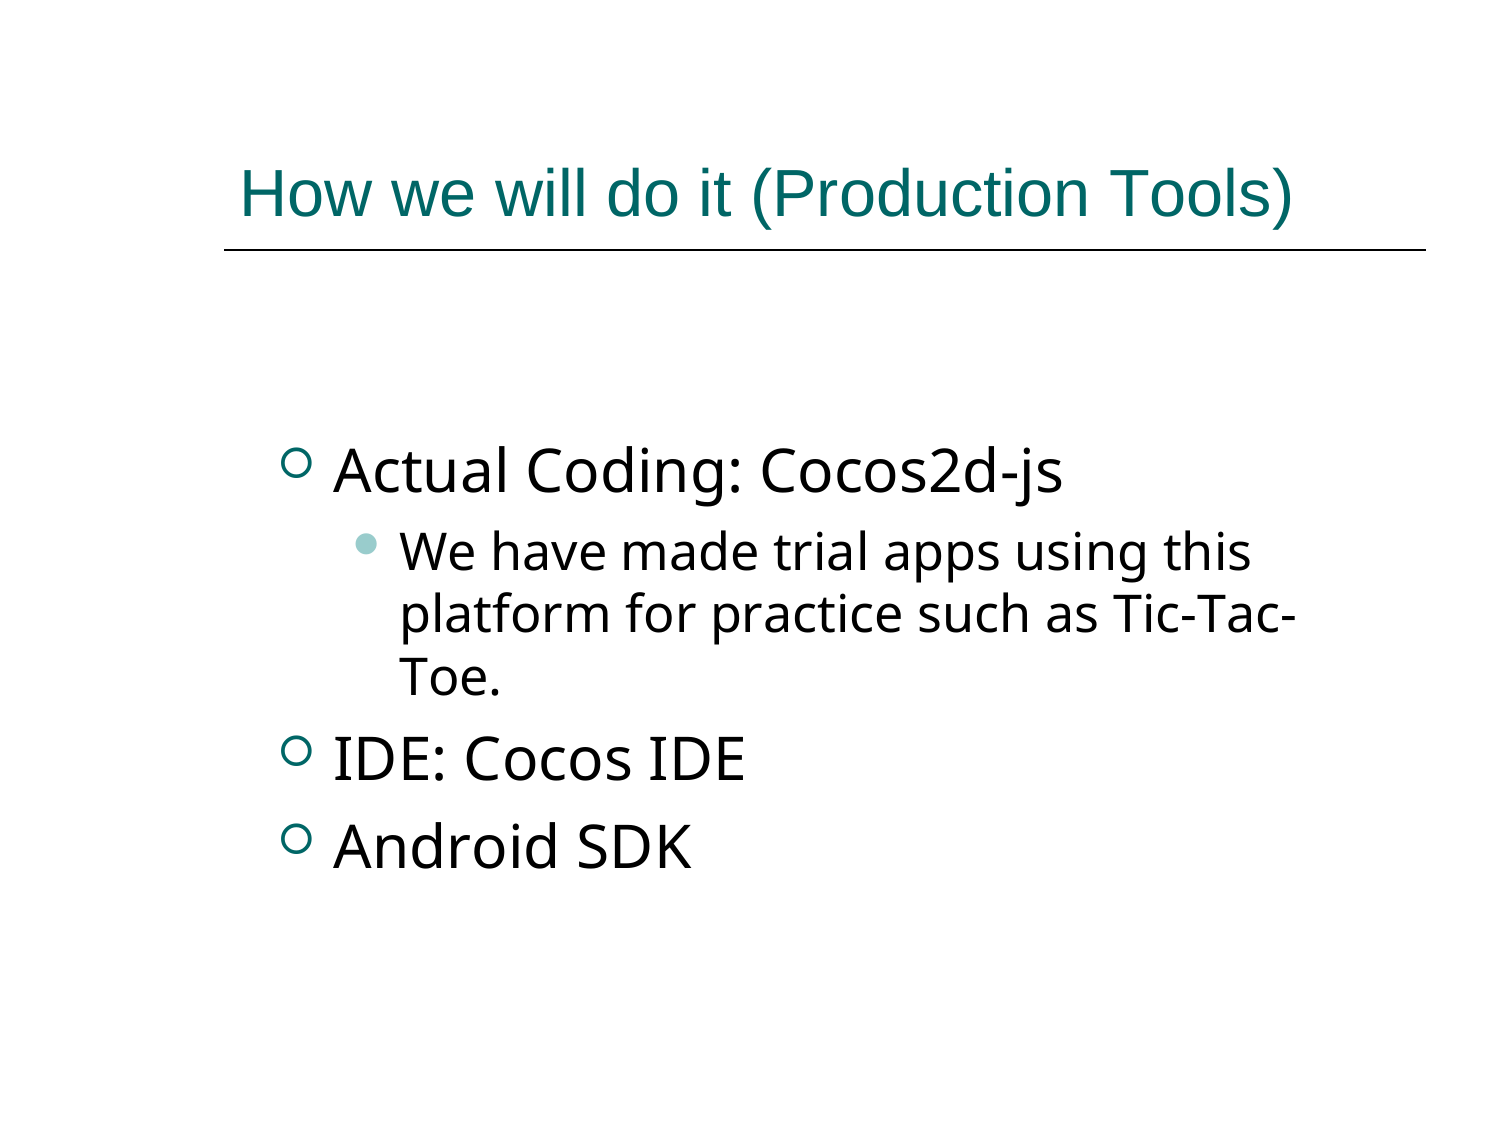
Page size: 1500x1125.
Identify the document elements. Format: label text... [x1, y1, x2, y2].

text_box Actual Coding: Cocos2d-js We have made trial apps using this platform for practice such as Tic-Tac-Toe. IDE: Cocos IDE Android SDK [262, 425, 1401, 1101]
text_box How we will do it (Production Tools) [224, 49, 1425, 237]
